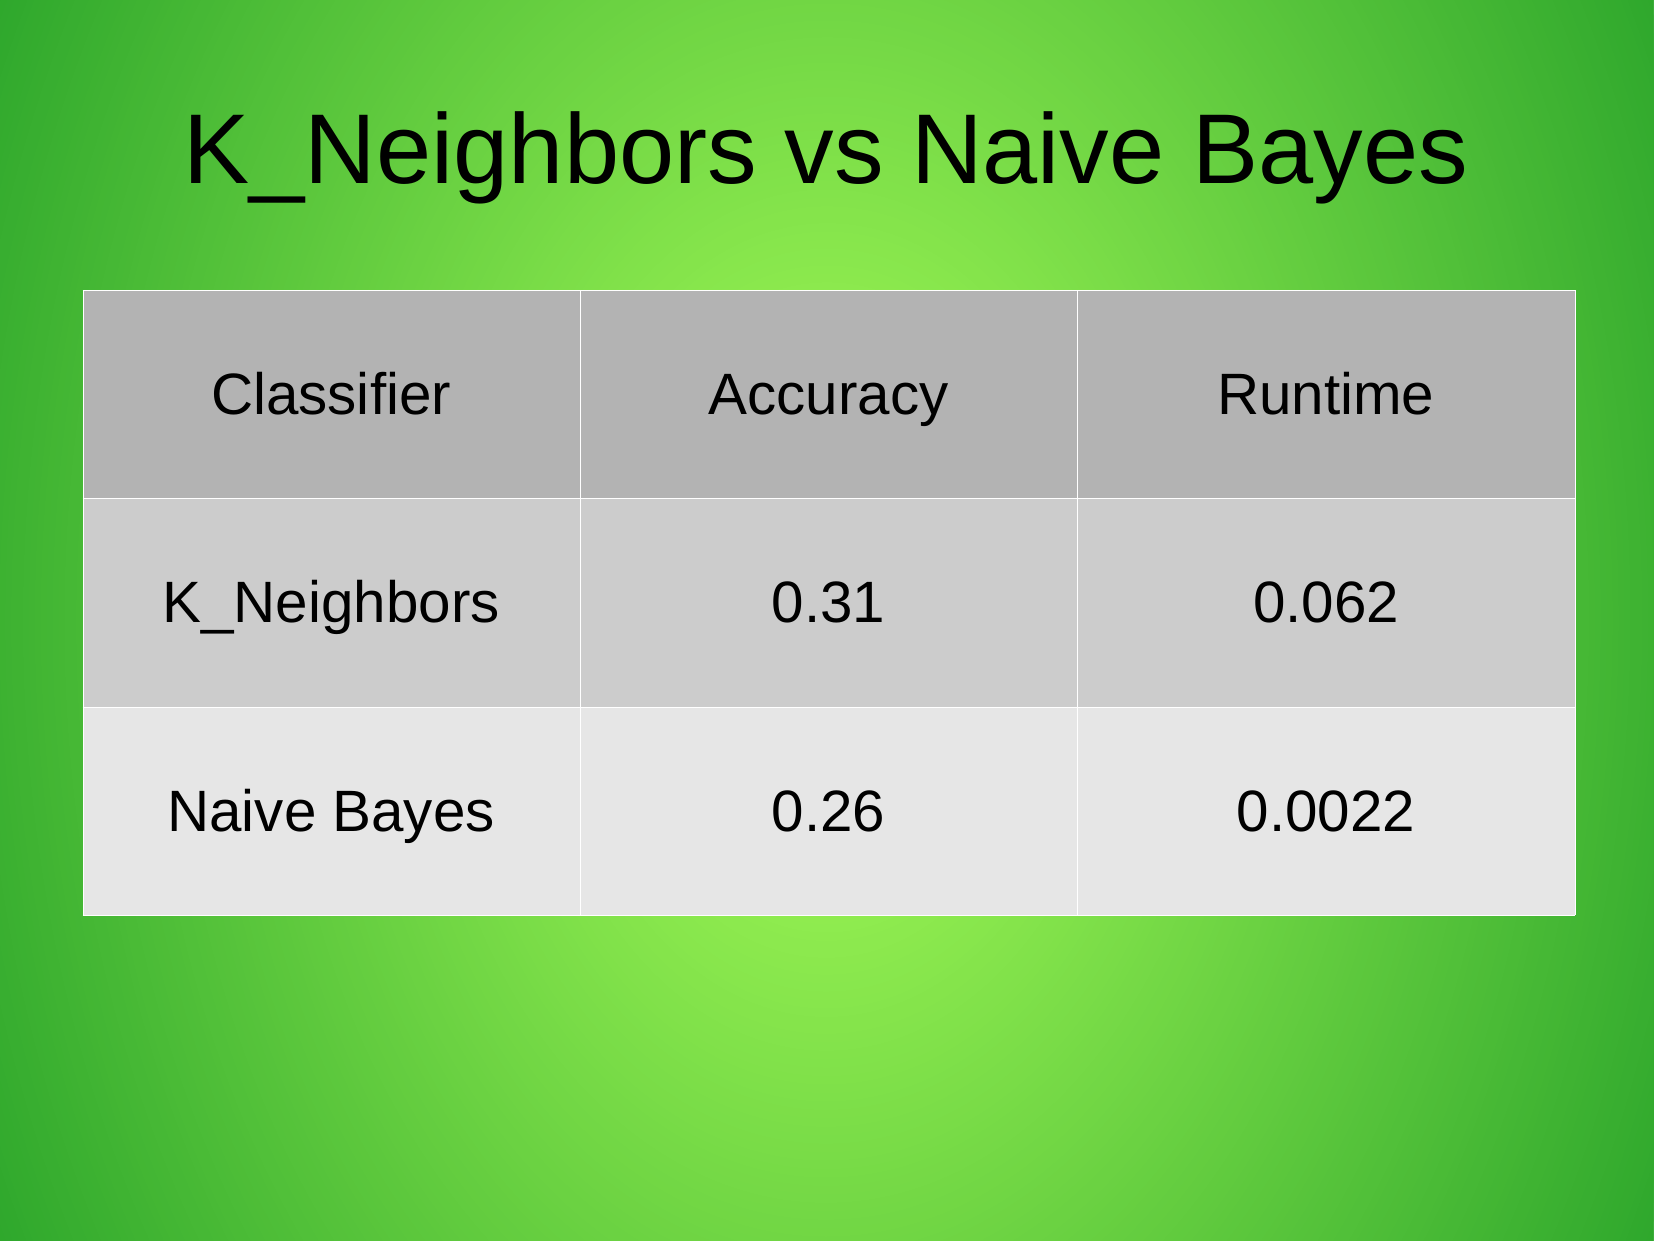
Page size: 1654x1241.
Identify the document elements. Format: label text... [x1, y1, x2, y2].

table_cell Naive Bayes [84, 708, 580, 915]
table_cell K_Neighbors [84, 499, 580, 707]
table_header Runtime [1078, 291, 1575, 498]
table_header Classifier [84, 291, 580, 498]
table_cell 0.0022 [1078, 708, 1575, 915]
table_cell 0.26 [581, 708, 1077, 915]
table_cell 0.062 [1078, 499, 1575, 707]
table_header Accuracy [581, 291, 1077, 498]
title K_Neighbors vs Naive Bayes [82, 47, 1571, 252]
table_cell 0.31 [581, 499, 1077, 707]
